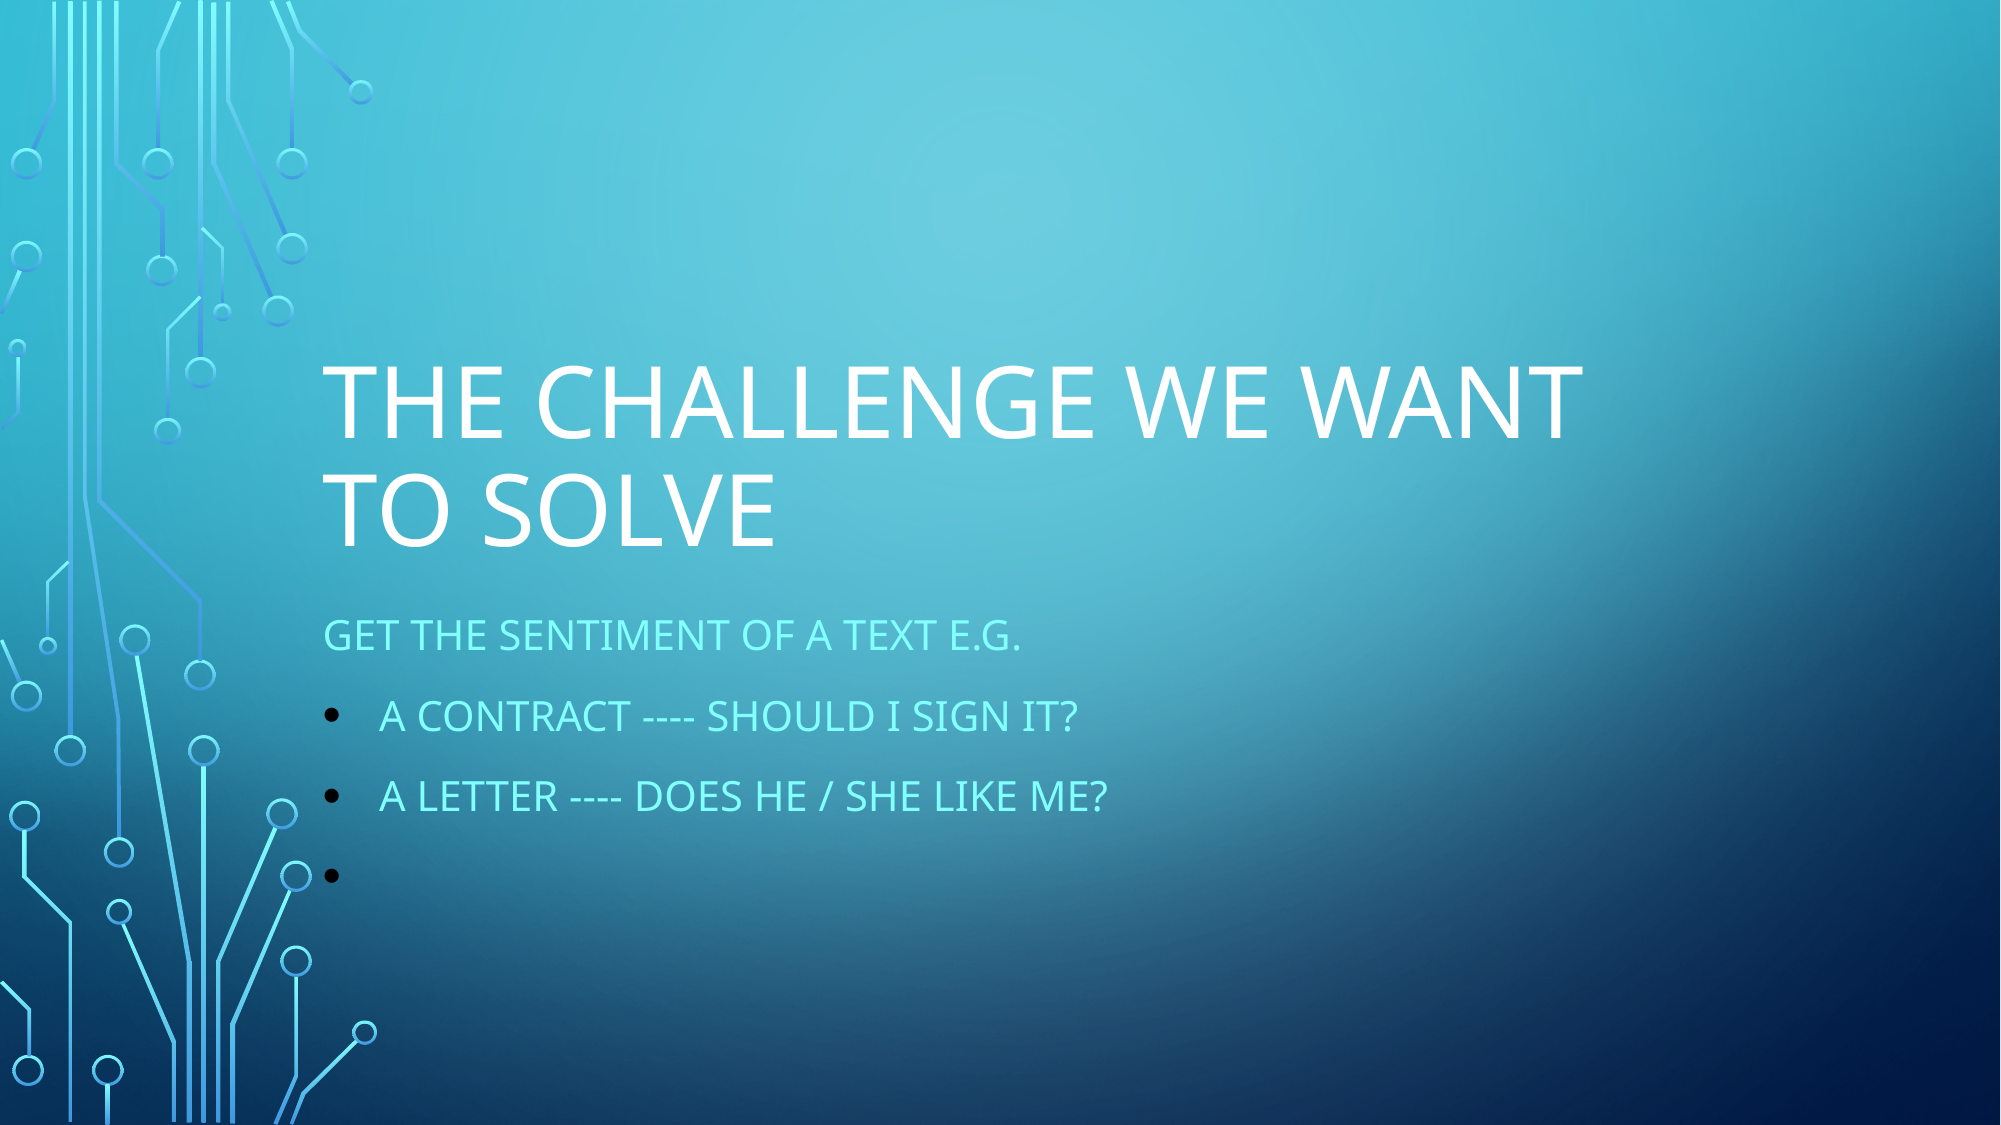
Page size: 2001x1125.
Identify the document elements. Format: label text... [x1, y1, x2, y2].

subtitle Get the sentiment of a text e.g. A contract ---- should I sign it? A letter ---- does he / she like me? [307, 590, 1750, 863]
title The challenge we want to solve [307, 184, 1750, 576]
